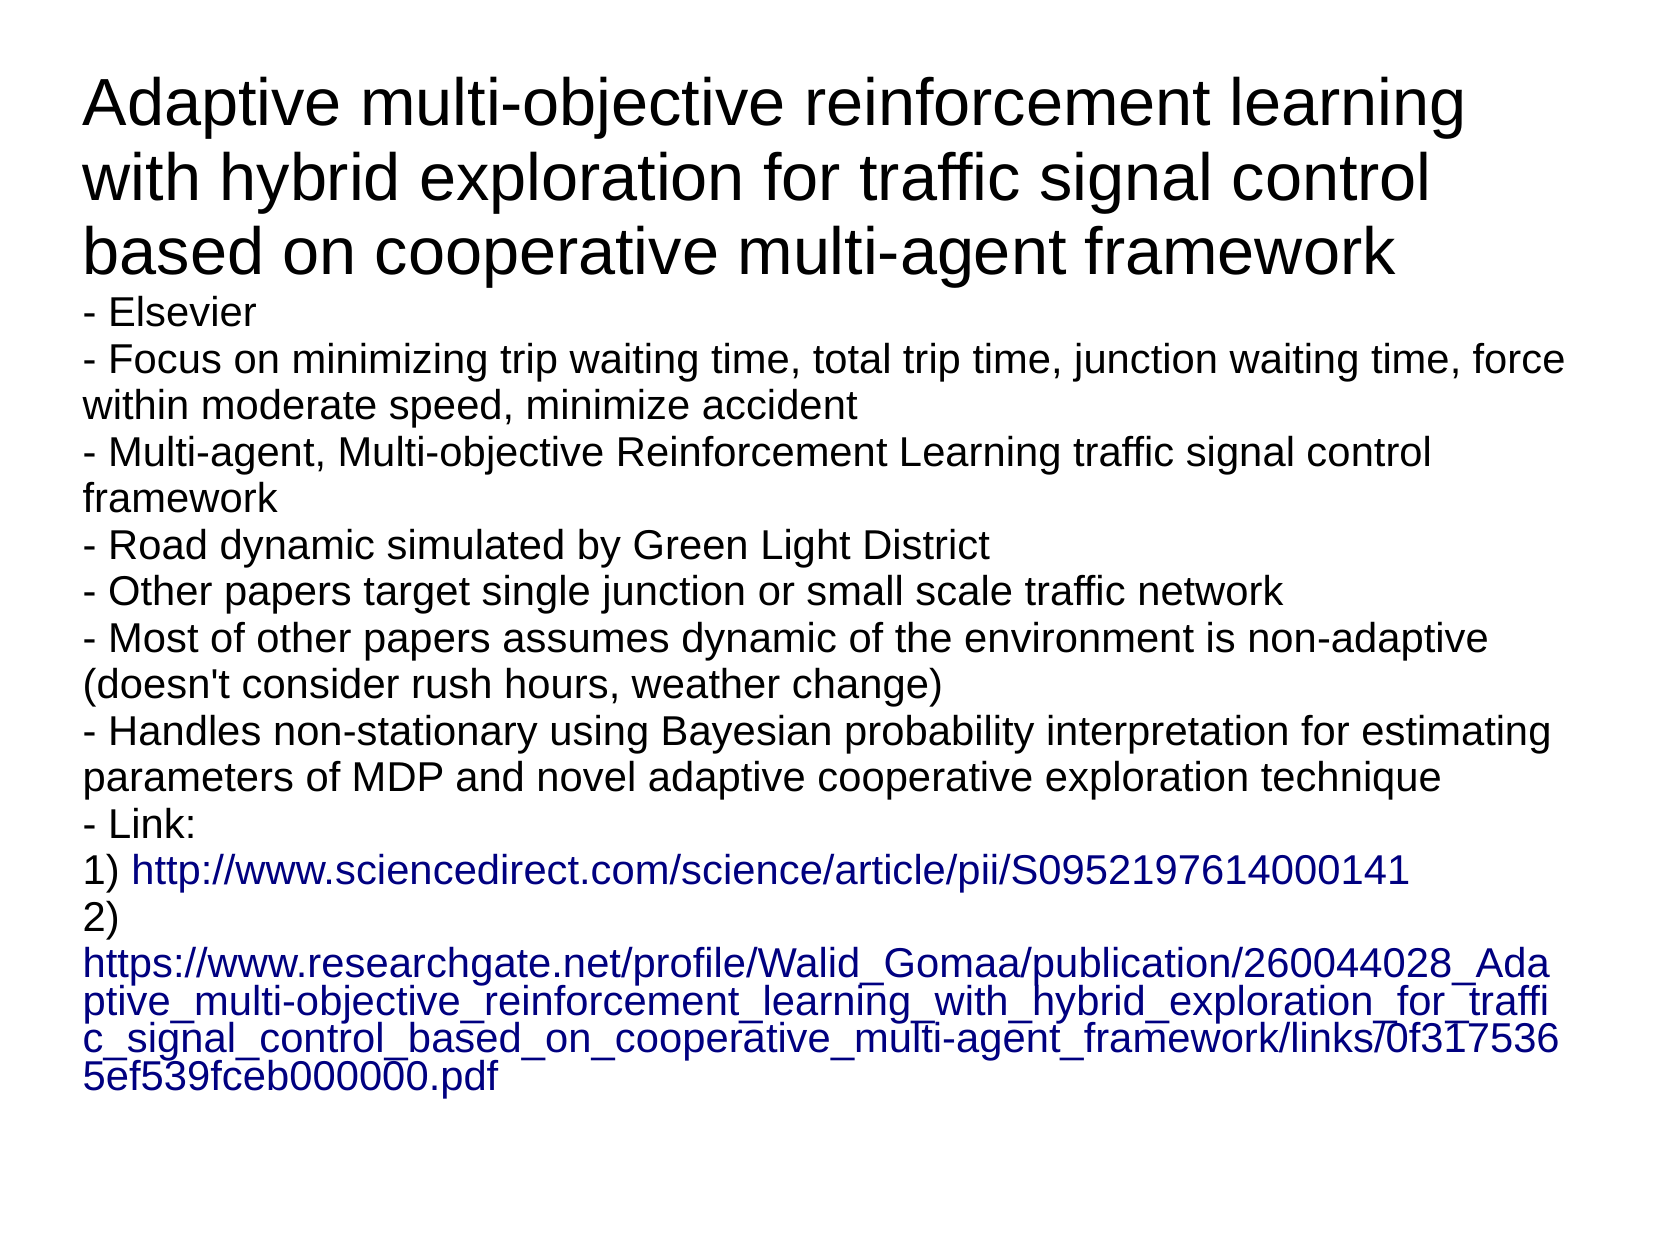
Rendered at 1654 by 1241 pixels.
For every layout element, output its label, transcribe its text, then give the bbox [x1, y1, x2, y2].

subtitle Adaptive multi-objective reinforcement learning with hybrid exploration for traffic signal control based on cooperative multi-agent framework - Elsevier - Focus on minimizing trip waiting time, total trip time, junction waiting time, force within moderate speed, minimize accident - Multi-agent, Multi-objective Reinforcement Learning traffic signal control framework - Road dynamic simulated by Green Light District - Other papers target single junction or small scale traffic network - Most of other papers assumes dynamic of the environment is non-adaptive (doesn't consider rush hours, weather change) - Handles non-stationary using Bayesian probability interpretation for estimating parameters of MDP and novel adaptive cooperative exploration technique - Link: 1) http://www.sciencedirect.com/science/article/pii/S0952197614000141 2) https://www.researchgate.net/profile/Walid_Gomaa/publication/260044028_Adaptive_multi-objective_reinforcement_learning_with_hybrid_exploration_for_traffic_signal_control_based_on_cooperative_multi-agent_framework/links/0f3175365ef539fceb000000.pdf [82, 60, 1571, 1241]
